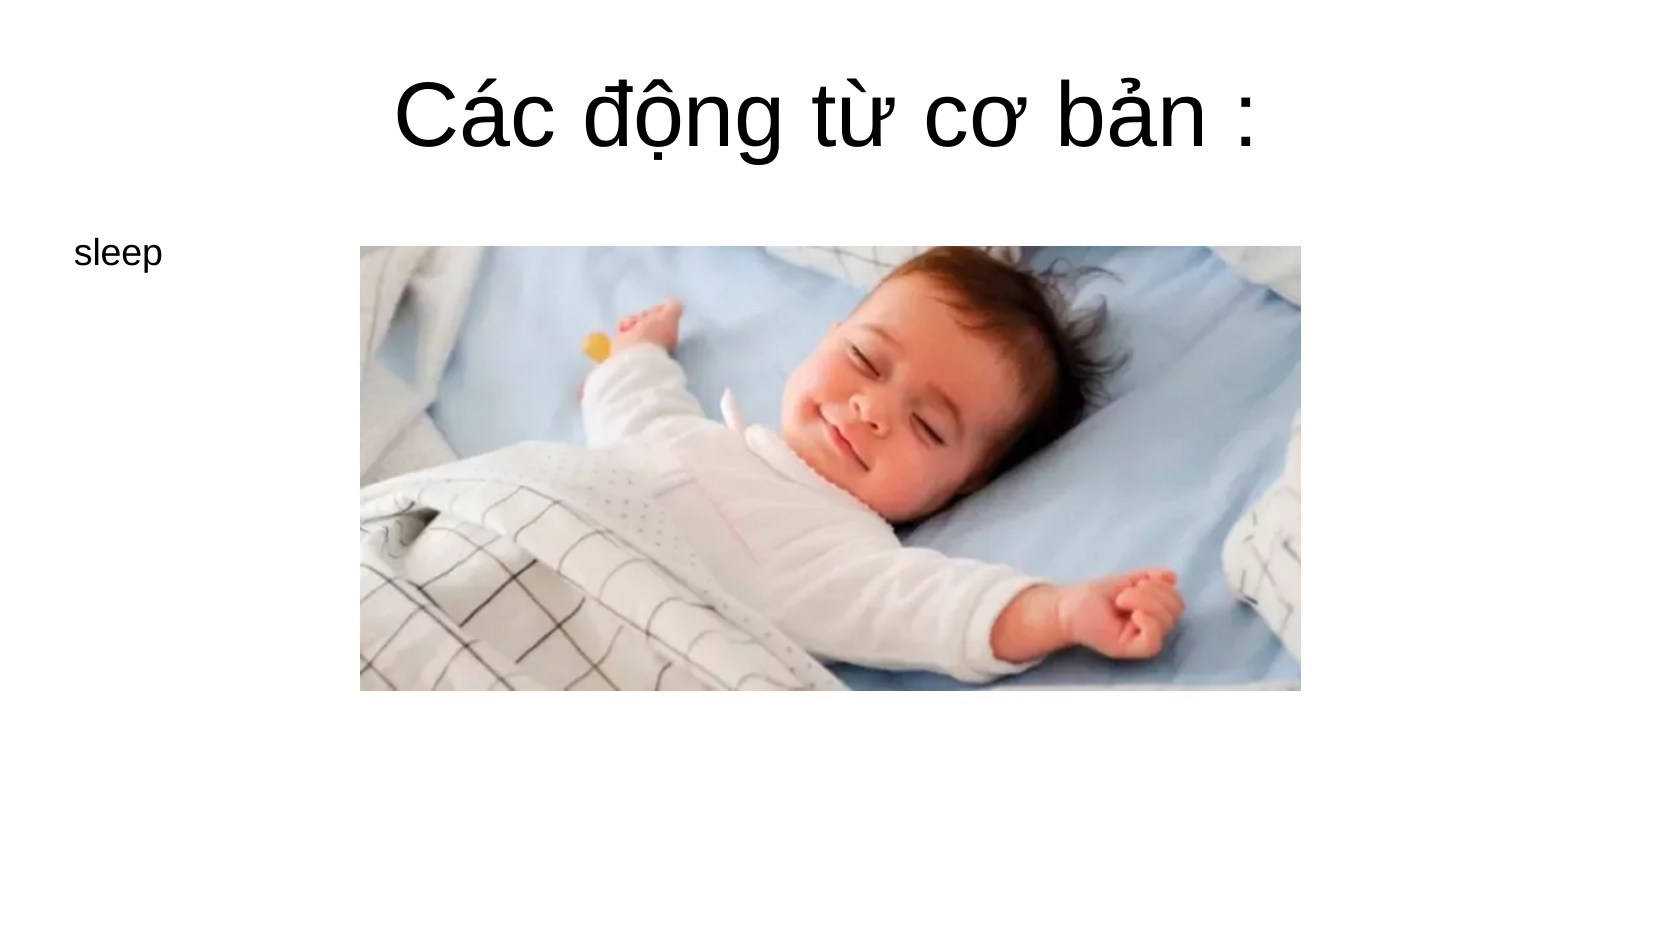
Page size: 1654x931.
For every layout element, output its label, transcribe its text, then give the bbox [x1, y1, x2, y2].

text_box sleep [59, 224, 497, 282]
picture [360, 246, 1301, 691]
title Các động từ cơ bản : [82, 37, 1571, 193]
